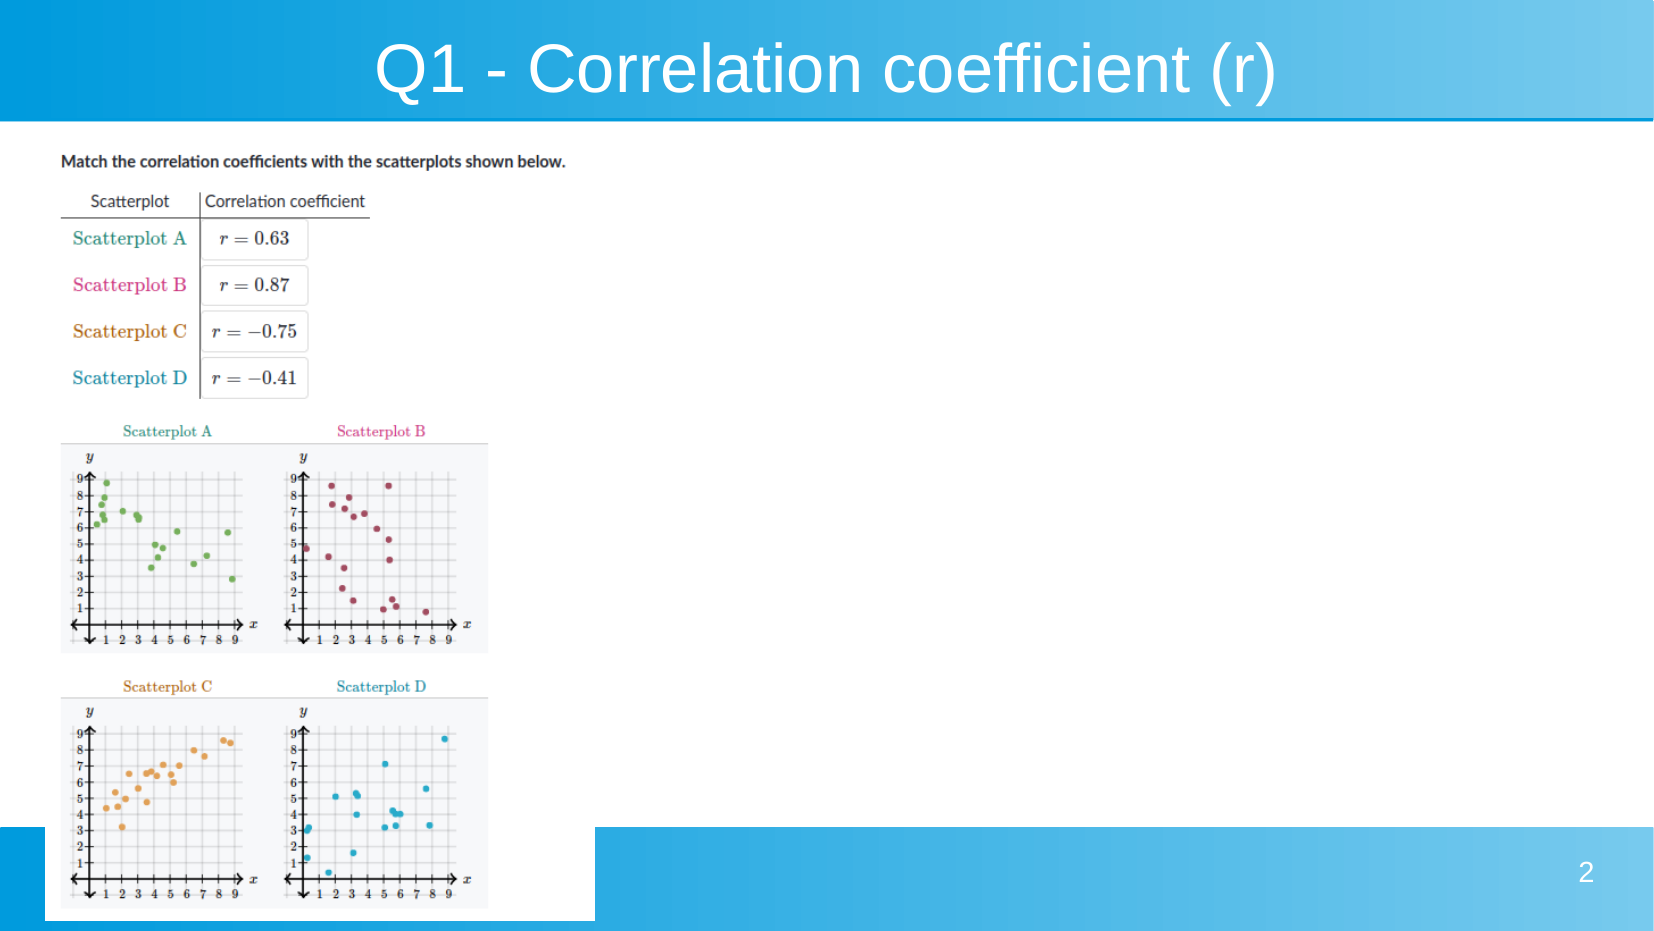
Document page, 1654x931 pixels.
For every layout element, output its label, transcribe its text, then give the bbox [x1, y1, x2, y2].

title Q1 - Correlation coefficient (r) [59, 29, 1595, 108]
picture [45, 138, 595, 921]
